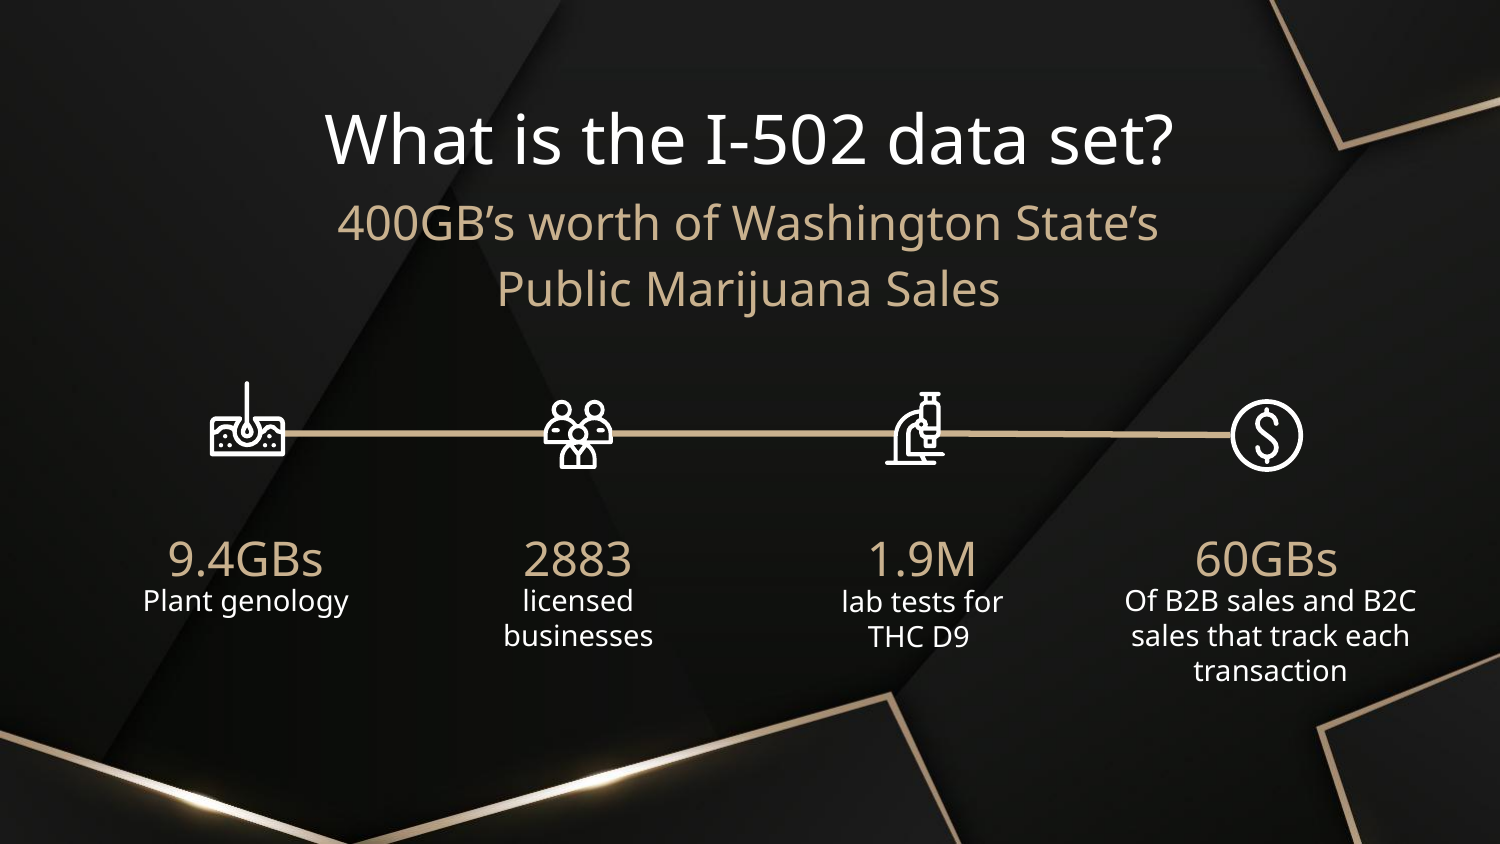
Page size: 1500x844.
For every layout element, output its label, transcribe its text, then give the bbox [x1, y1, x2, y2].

text_box [240, 381, 254, 439]
text_box 2883 [459, 505, 698, 584]
text_box [885, 391, 946, 465]
text_box 60GBs [1147, 505, 1386, 584]
text_box 400GB’s worth of Washington State’s Public Marijuana Sales [261, 168, 1237, 248]
picture [0, 0, 1500, 844]
text_box lab tests for THC D9 [803, 584, 1042, 699]
text_box 1.9M [803, 505, 1042, 584]
text_box licensed businesses [459, 584, 698, 698]
text_box Plant genology [126, 584, 365, 698]
text_box [209, 416, 286, 457]
text_box 9.4GBs [126, 505, 365, 584]
text_box [1230, 399, 1304, 472]
text_box [543, 399, 613, 469]
text_box Of B2B sales and B2C sales that track each transaction [1098, 567, 1444, 698]
title What is the I-502 data set? [116, 80, 1384, 192]
